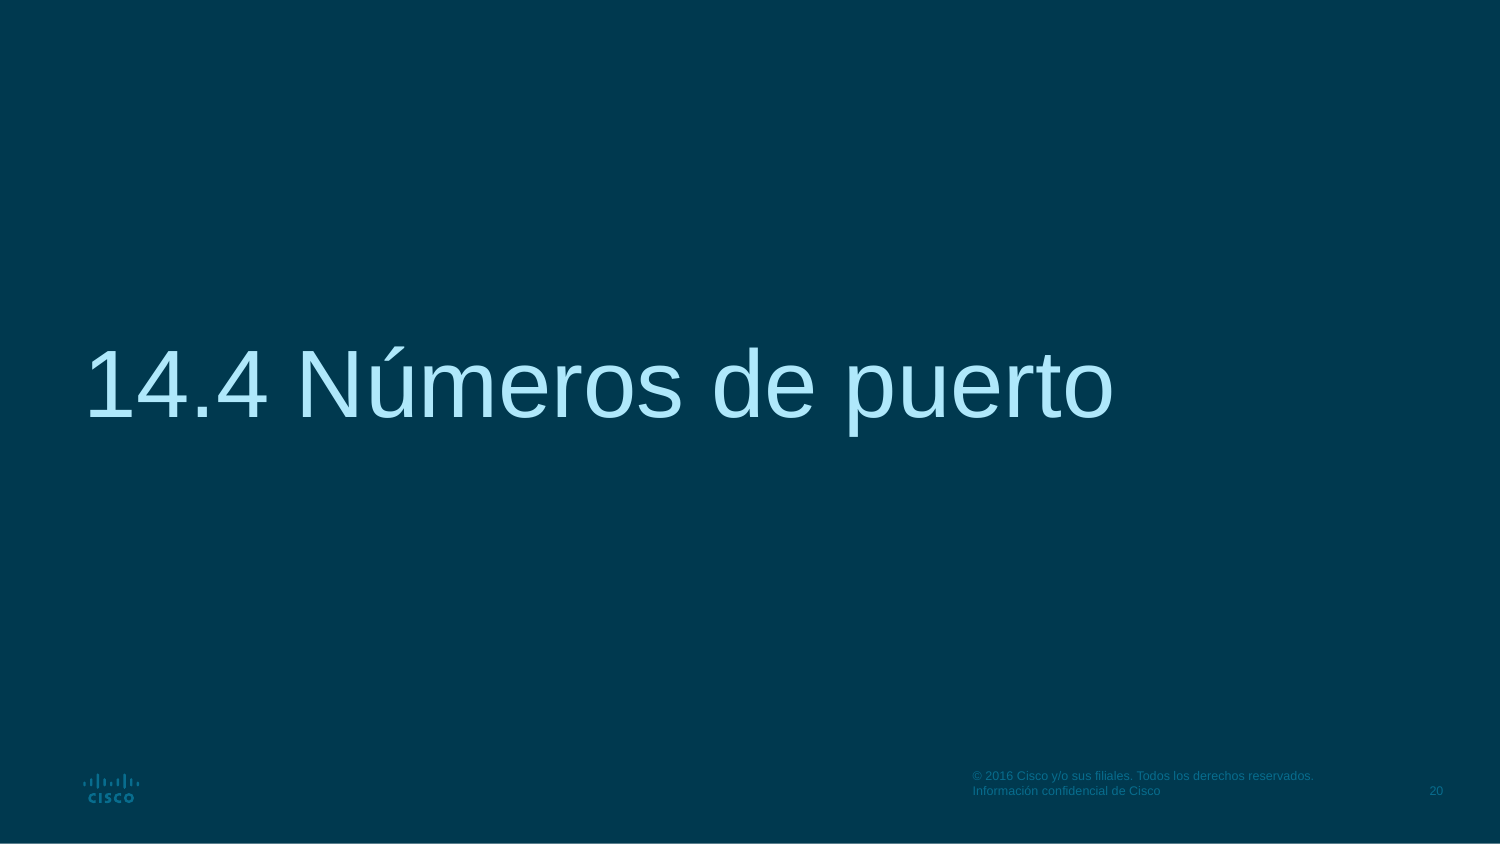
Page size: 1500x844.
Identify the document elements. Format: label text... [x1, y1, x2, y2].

title 14.4 Números de puerto [68, 293, 1356, 446]
